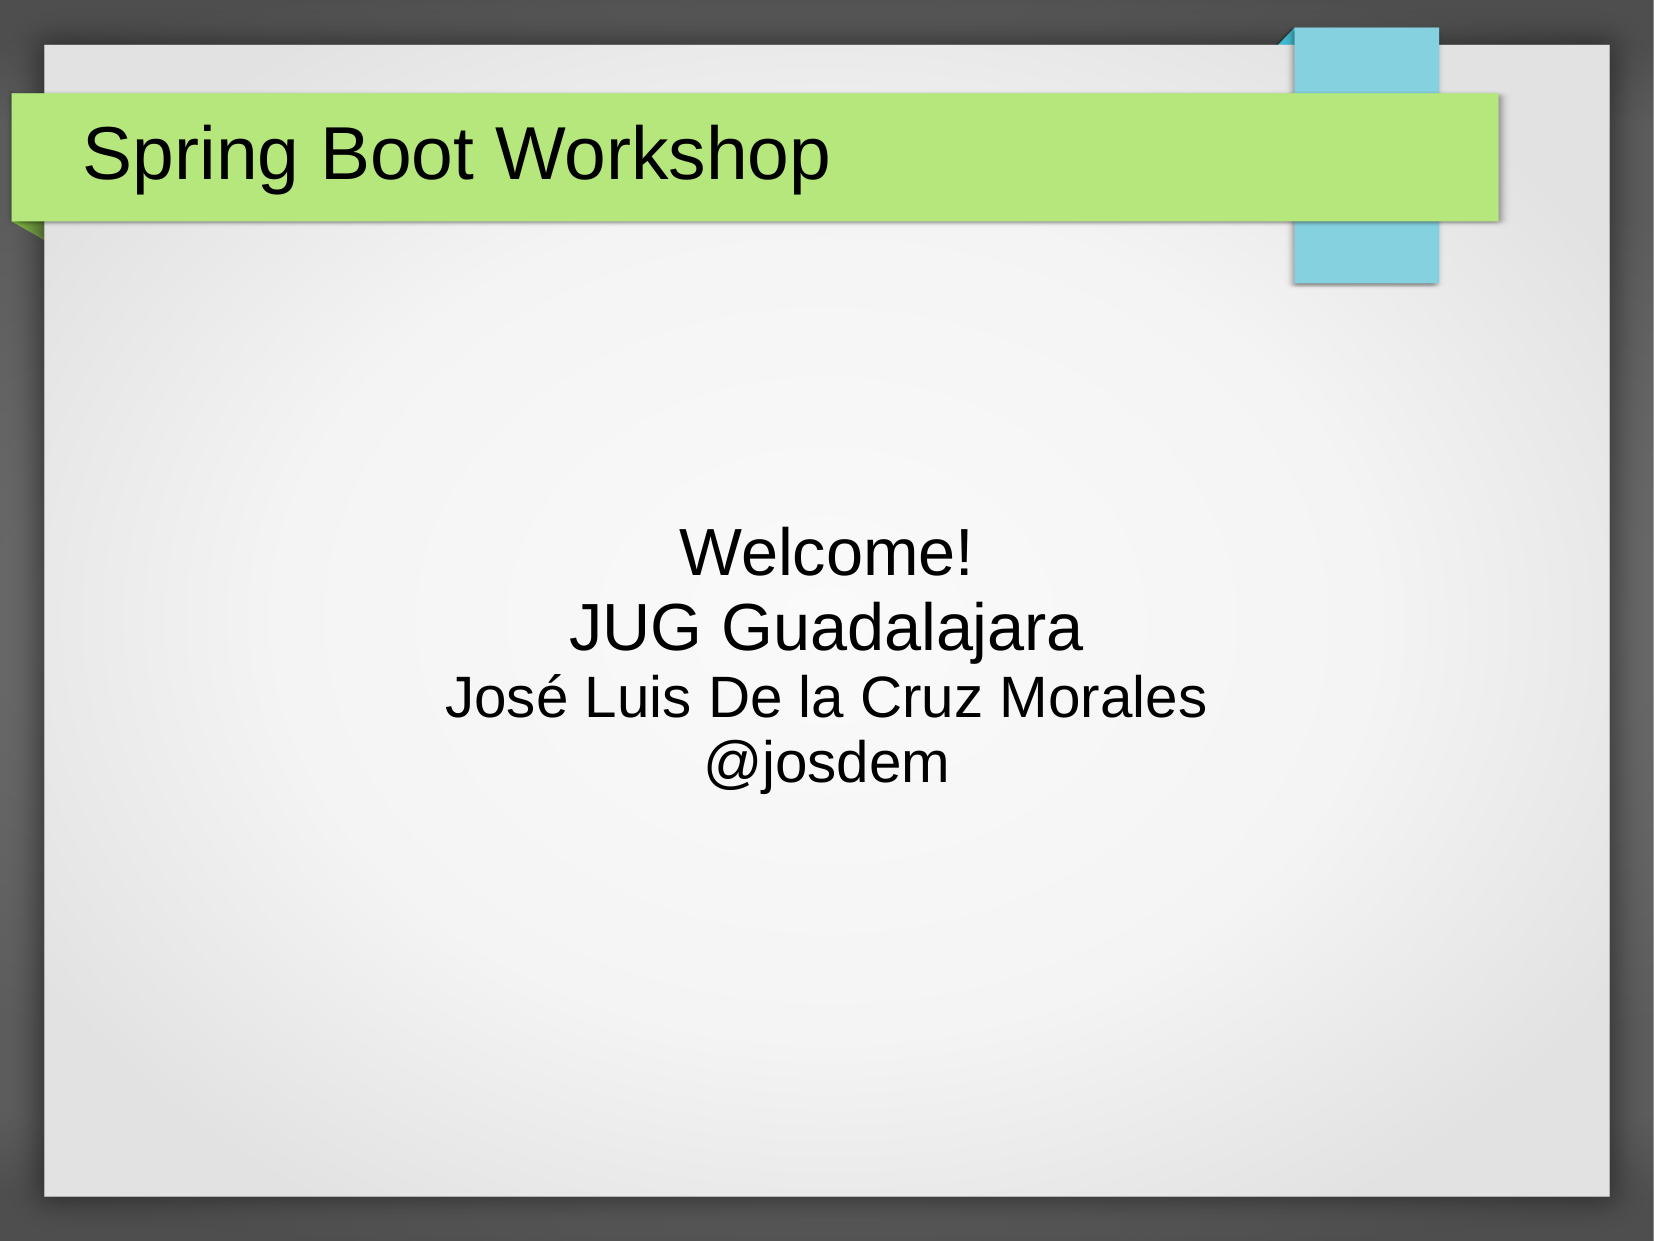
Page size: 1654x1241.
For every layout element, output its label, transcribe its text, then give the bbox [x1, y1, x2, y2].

title Spring Boot Workshop [82, 94, 1264, 213]
subtitle Welcome! JUG Guadalajara José Luis De la Cruz Morales @josdem [82, 295, 1571, 1015]
picture [0, 0, 1654, 1241]
